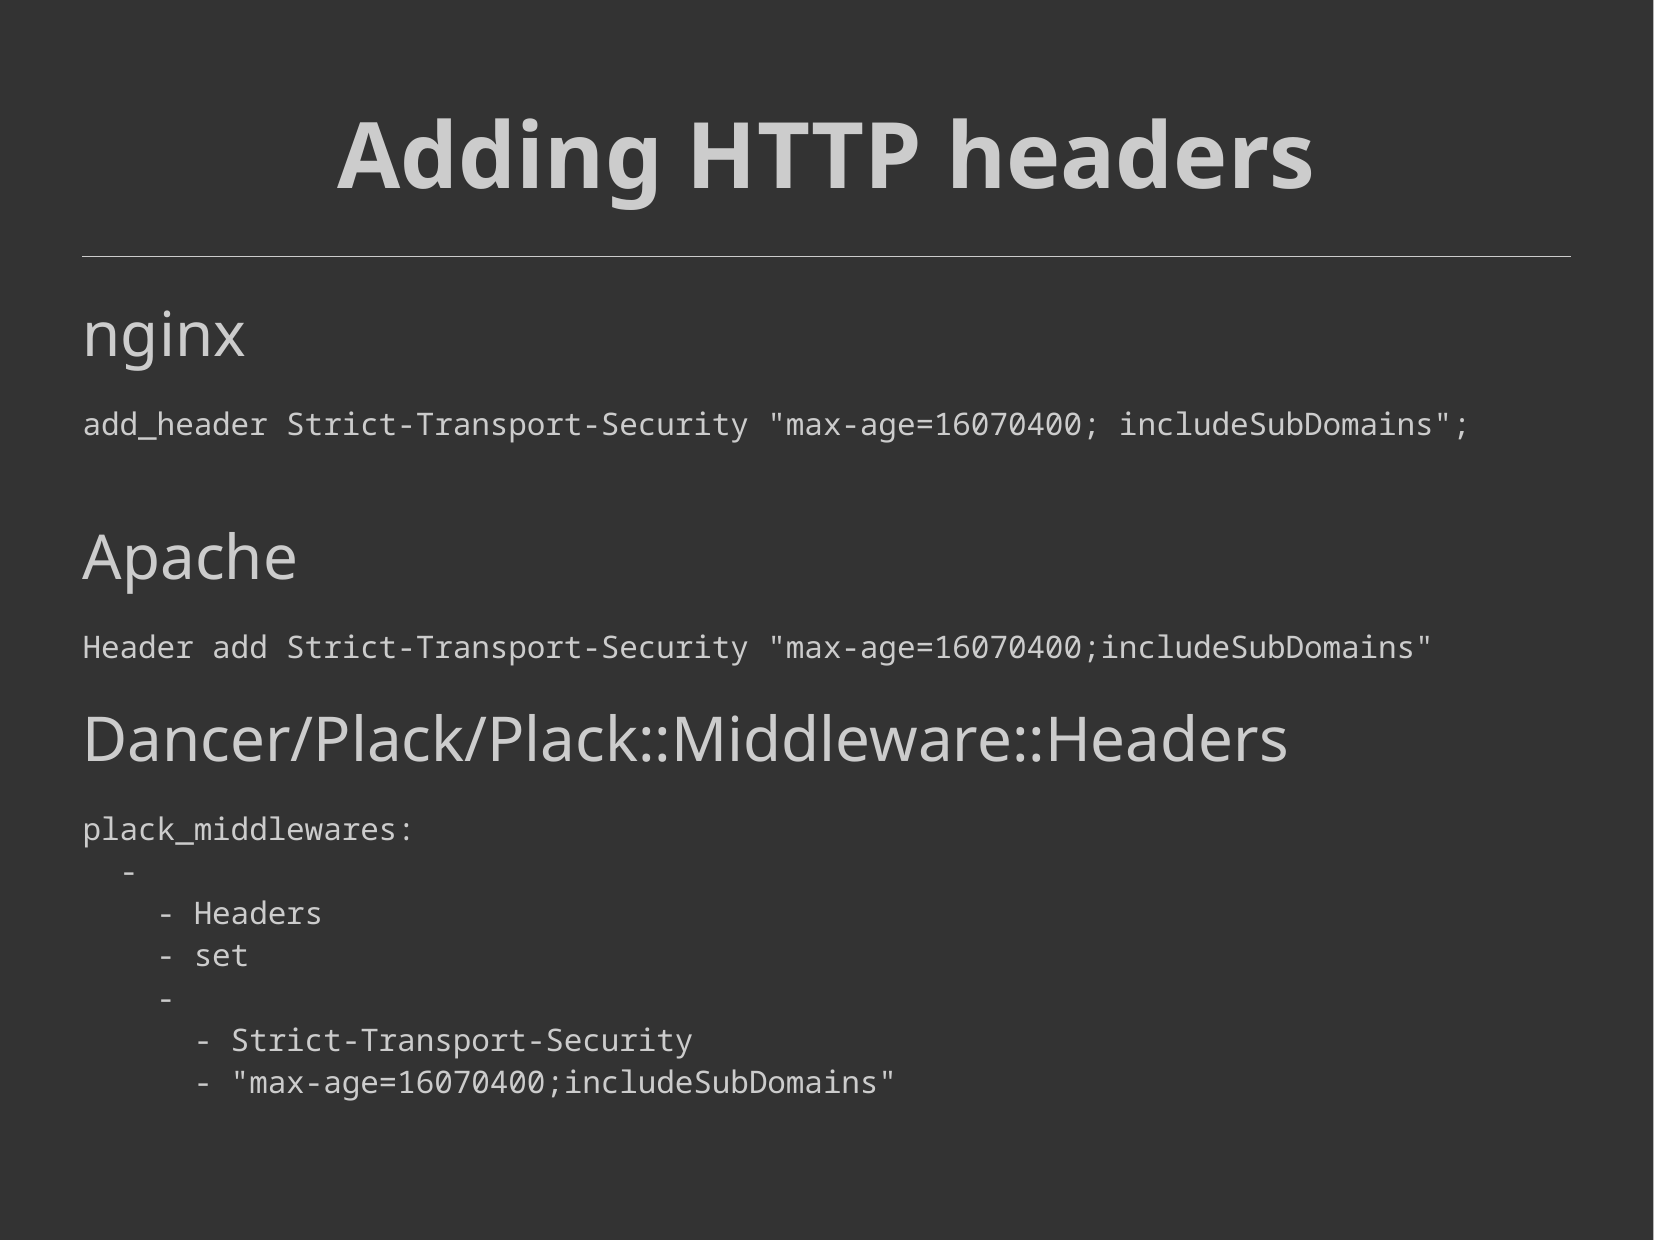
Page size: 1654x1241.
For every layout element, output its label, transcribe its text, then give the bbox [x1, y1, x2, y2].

list nginx add_header Strict-Transport-Security "max-age=16070400; includeSubDomains"; Apache Header add Strict-Transport-Security "max-age=16070400;includeSubDomains" Dancer/Plack/Plack::Middleware::Headers plack_middlewares: - - Headers - set - - Strict-Transport-Security - "max-age=16070400;includeSubDomains" [82, 290, 1571, 1111]
title Adding HTTP headers [82, 49, 1571, 257]
